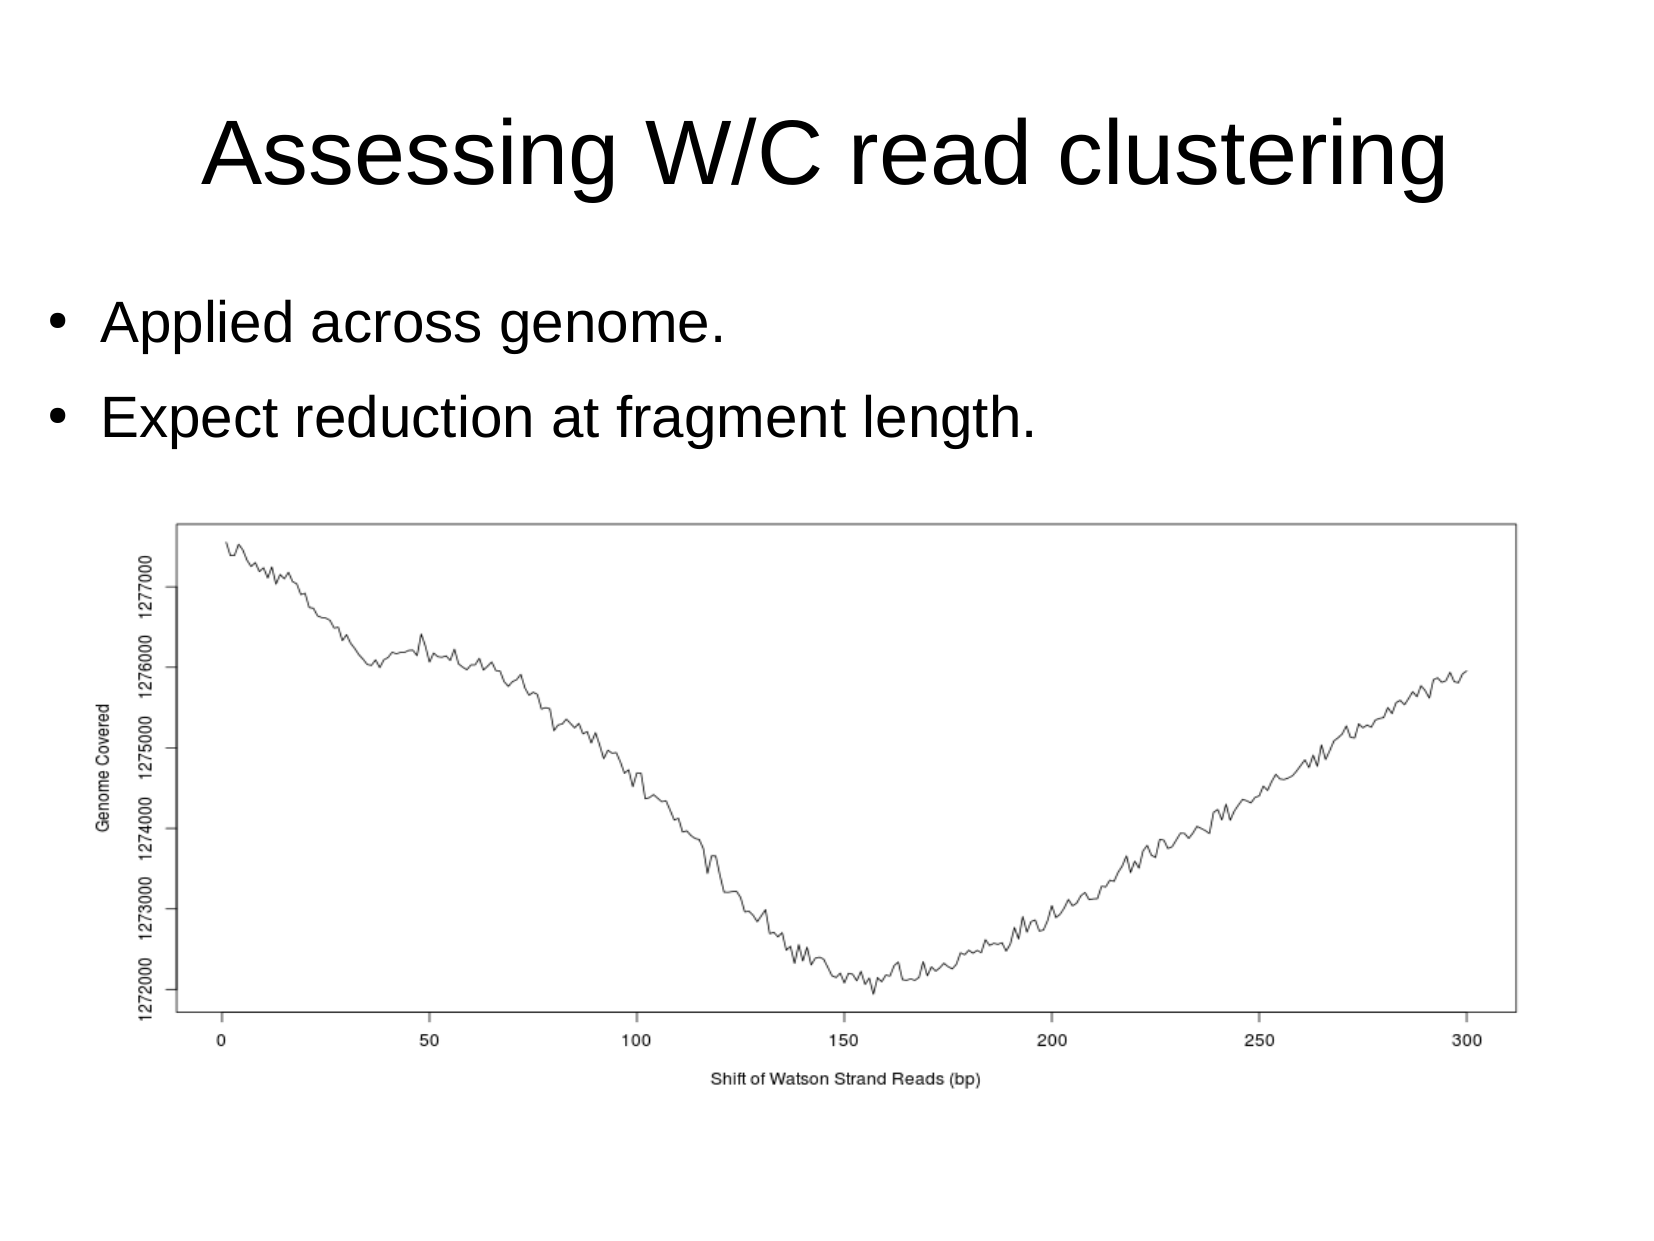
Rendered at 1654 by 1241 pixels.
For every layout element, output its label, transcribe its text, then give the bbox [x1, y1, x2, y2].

title Assessing W/C read clustering [82, 49, 1571, 257]
list Applied across genome. Expect reduction at fragment length. [29, 290, 1366, 450]
picture [90, 446, 1561, 1111]
